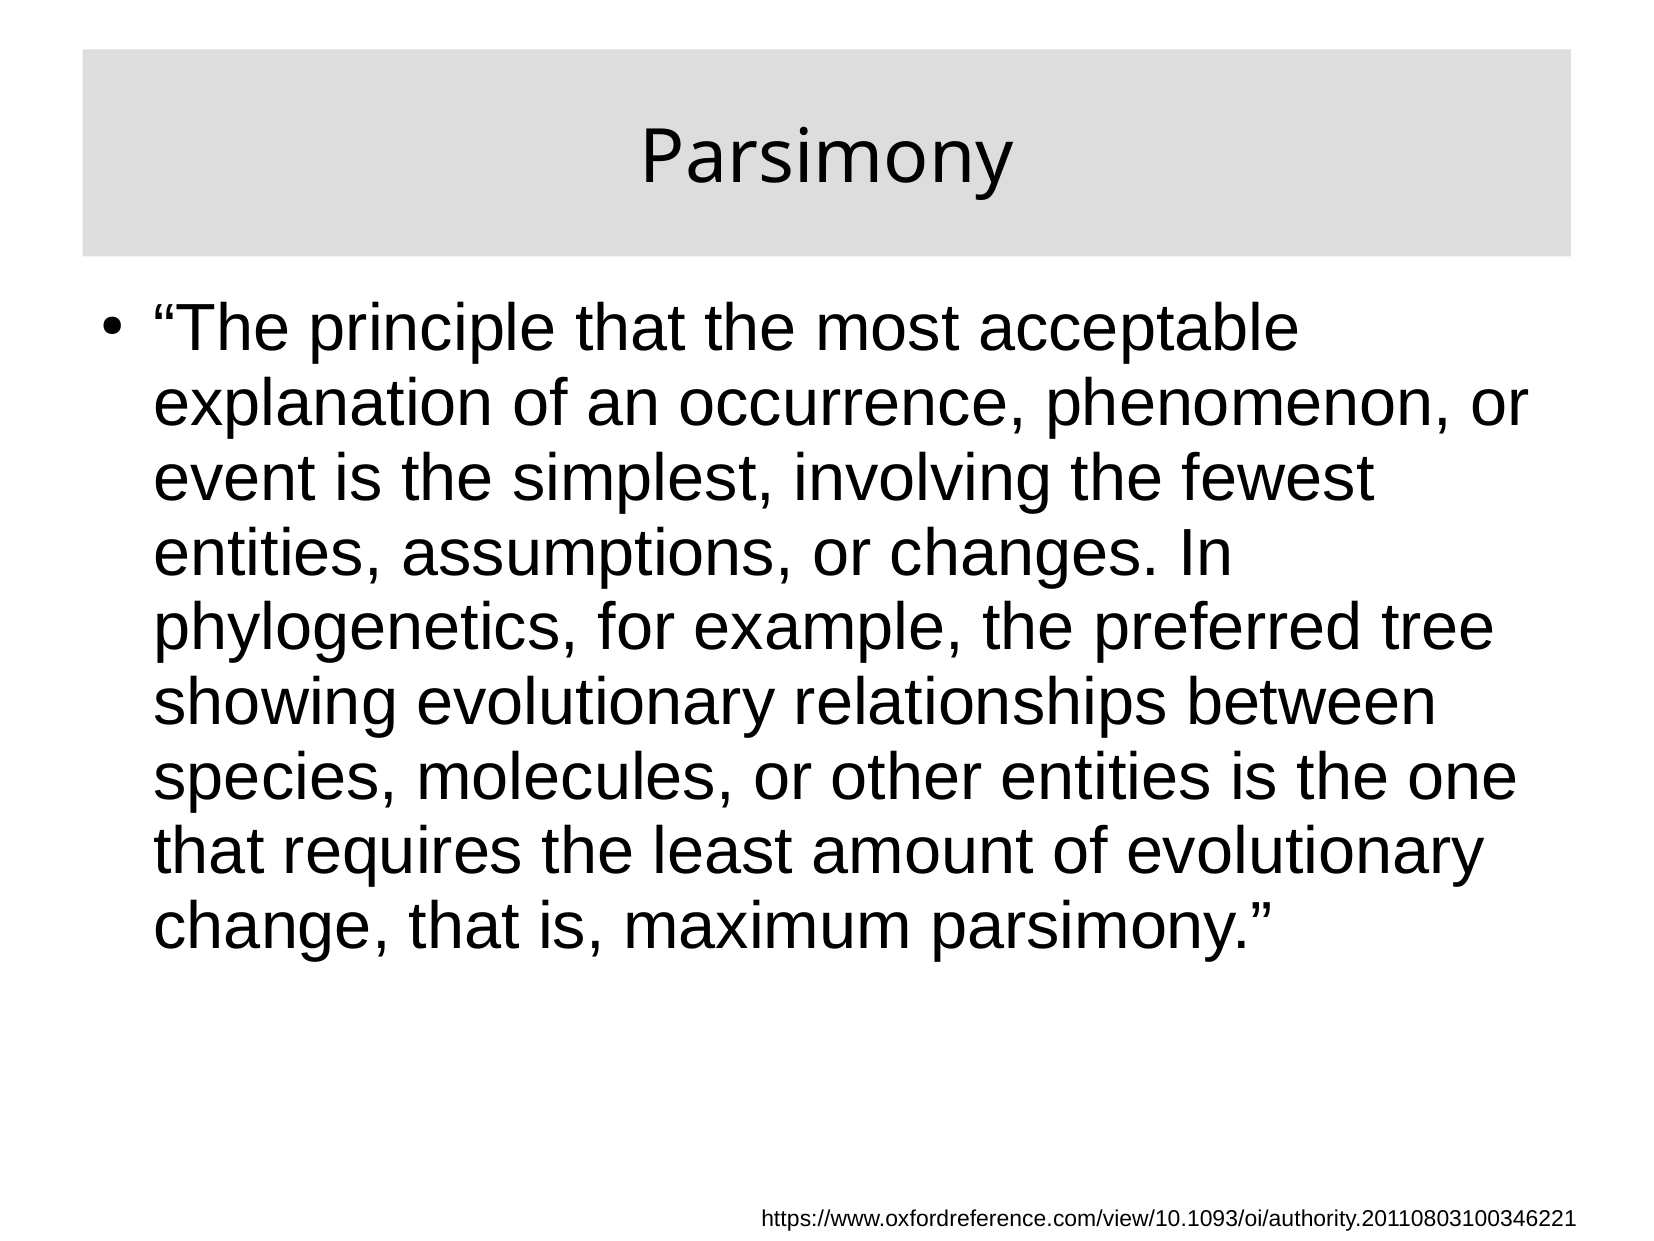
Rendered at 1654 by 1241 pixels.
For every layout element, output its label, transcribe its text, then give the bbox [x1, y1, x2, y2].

list “The principle that the most acceptable explanation of an occurrence, phenomenon, or event is the simplest, involving the fewest entities, assumptions, or changes. In phylogenetics, for example, the preferred tree showing evolutionary relationships between species, molecules, or other entities is the one that requires the least amount of evolutionary change, that is, maximum parsimony.” [82, 290, 1571, 1010]
text_box https://www.oxfordreference.com/view/10.1093/oi/authority.20110803100346221 [746, 1198, 1654, 1241]
title Parsimony [82, 49, 1571, 257]
